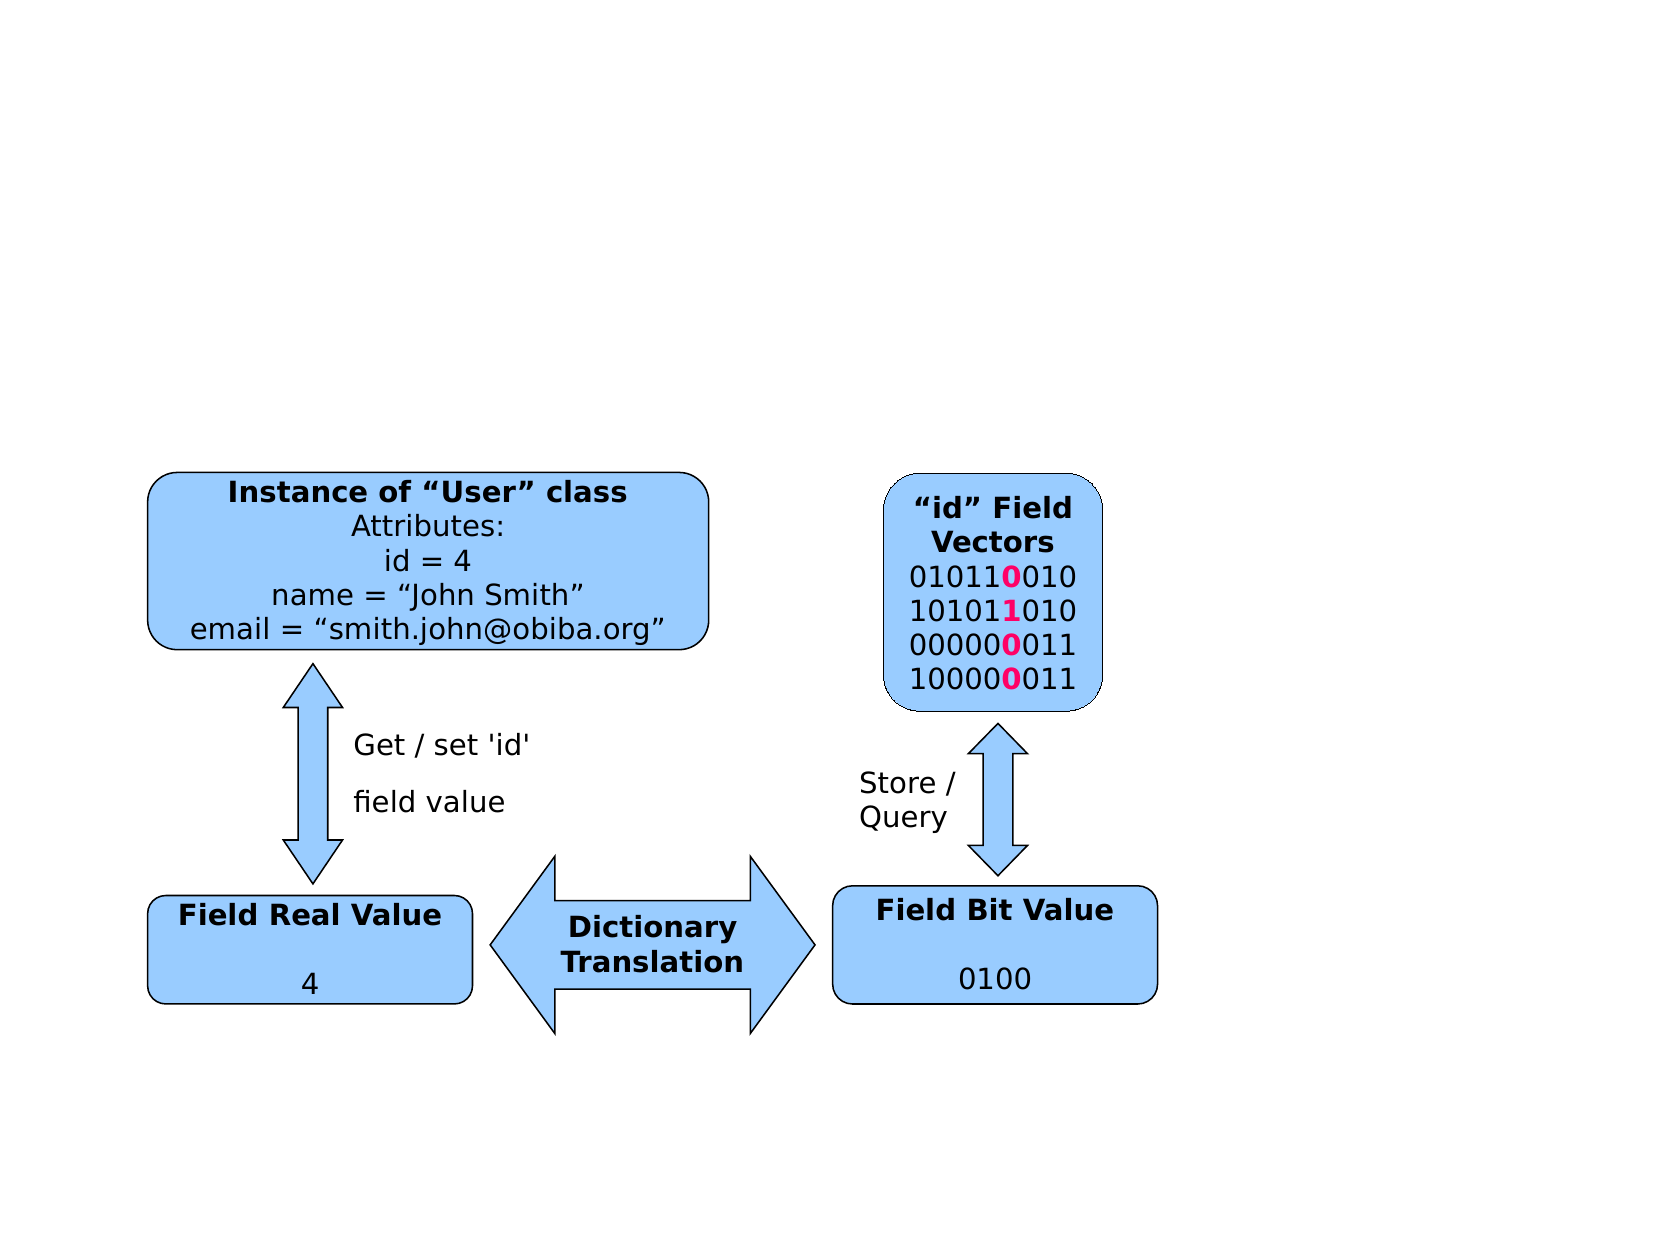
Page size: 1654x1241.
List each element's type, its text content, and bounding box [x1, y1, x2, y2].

text_box Field Bit Value 0100 [832, 886, 1158, 1004]
text_box Dictionary Translation [490, 886, 816, 1034]
text_box Store / Query [844, 758, 983, 826]
text_box Instance of “User” class Attributes: id = 4 name = “John Smith” email = “smith.john@obiba.org” [147, 472, 709, 650]
text_box [88, 663, 1300, 886]
text_box “id” Field Vectors 010110010 101011010 000000011 100000011 [883, 473, 1103, 712]
text_box Get / set 'id' field value [338, 720, 562, 826]
text_box Field Real Value 4 [147, 895, 473, 1004]
